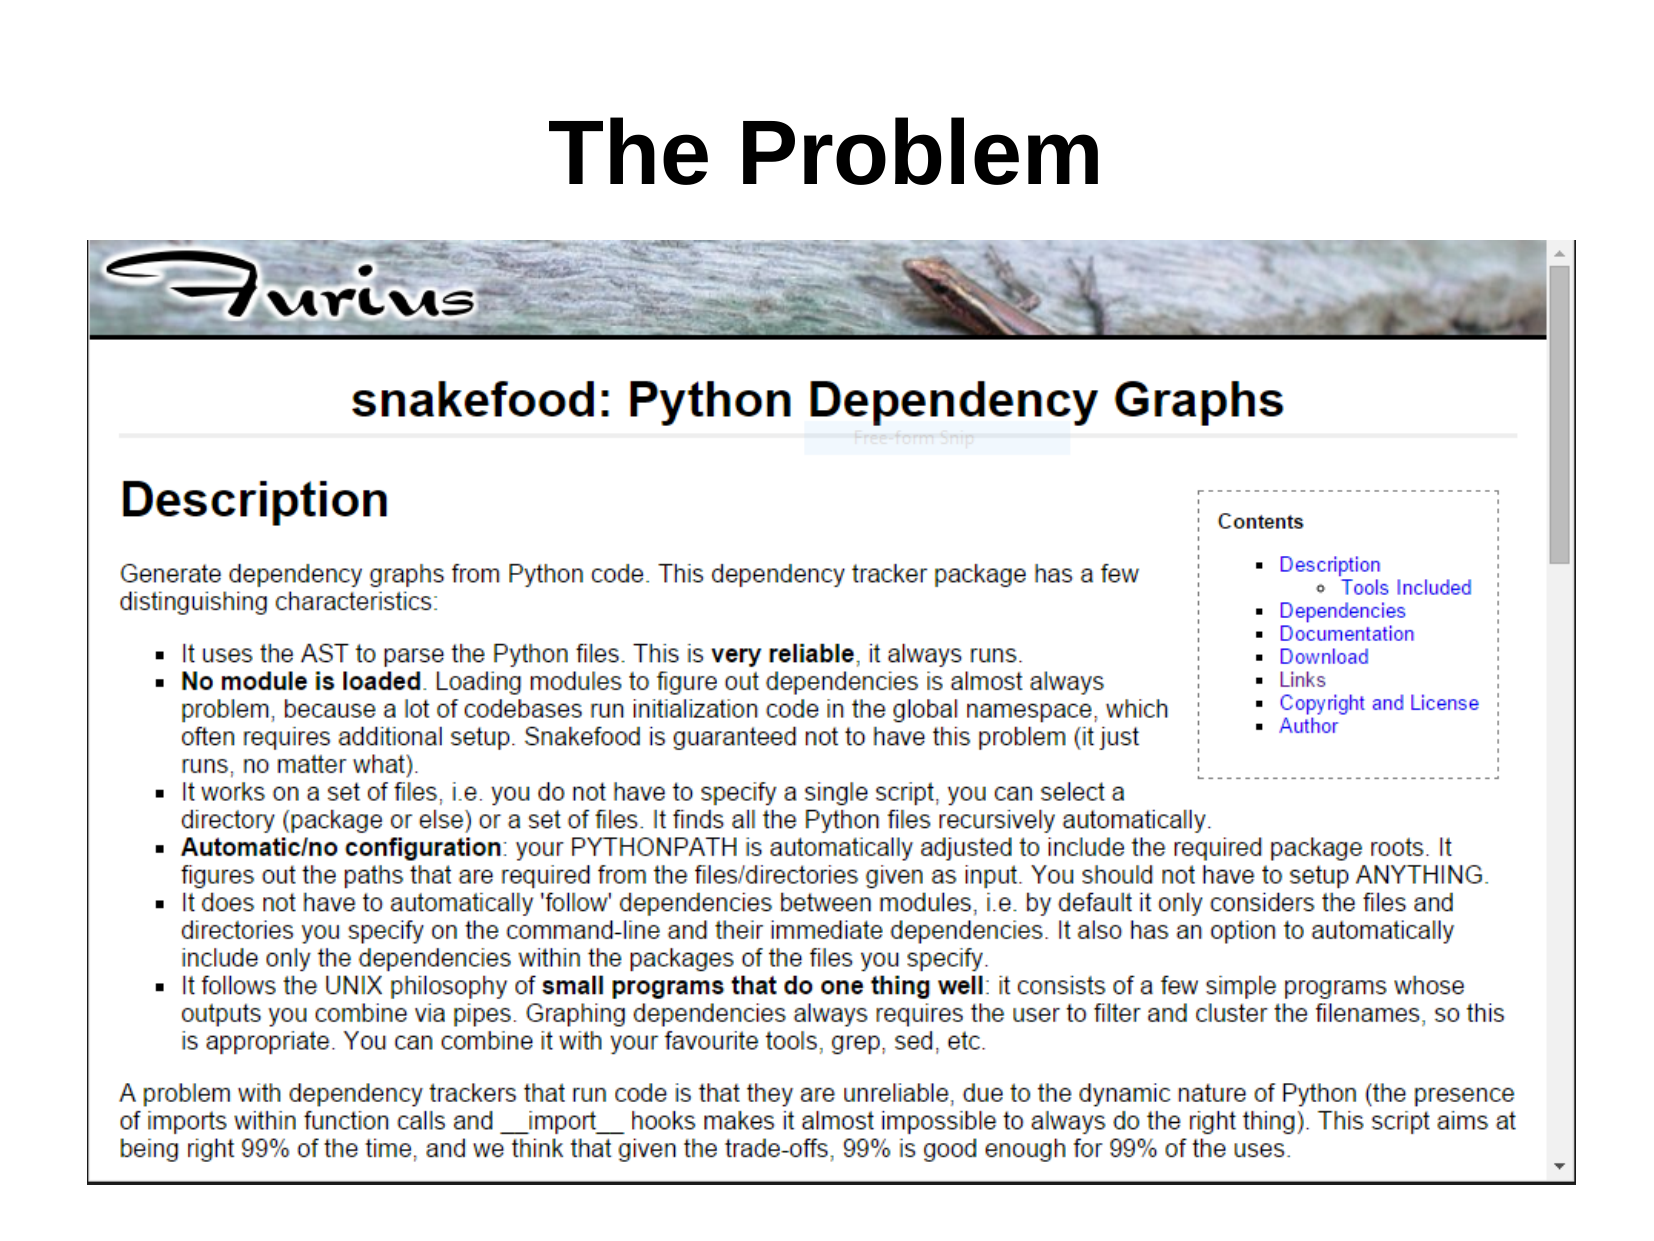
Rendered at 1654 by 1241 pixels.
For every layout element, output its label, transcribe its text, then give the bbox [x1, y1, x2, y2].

title The Problem [82, 49, 1571, 257]
picture [87, 240, 1576, 1186]
